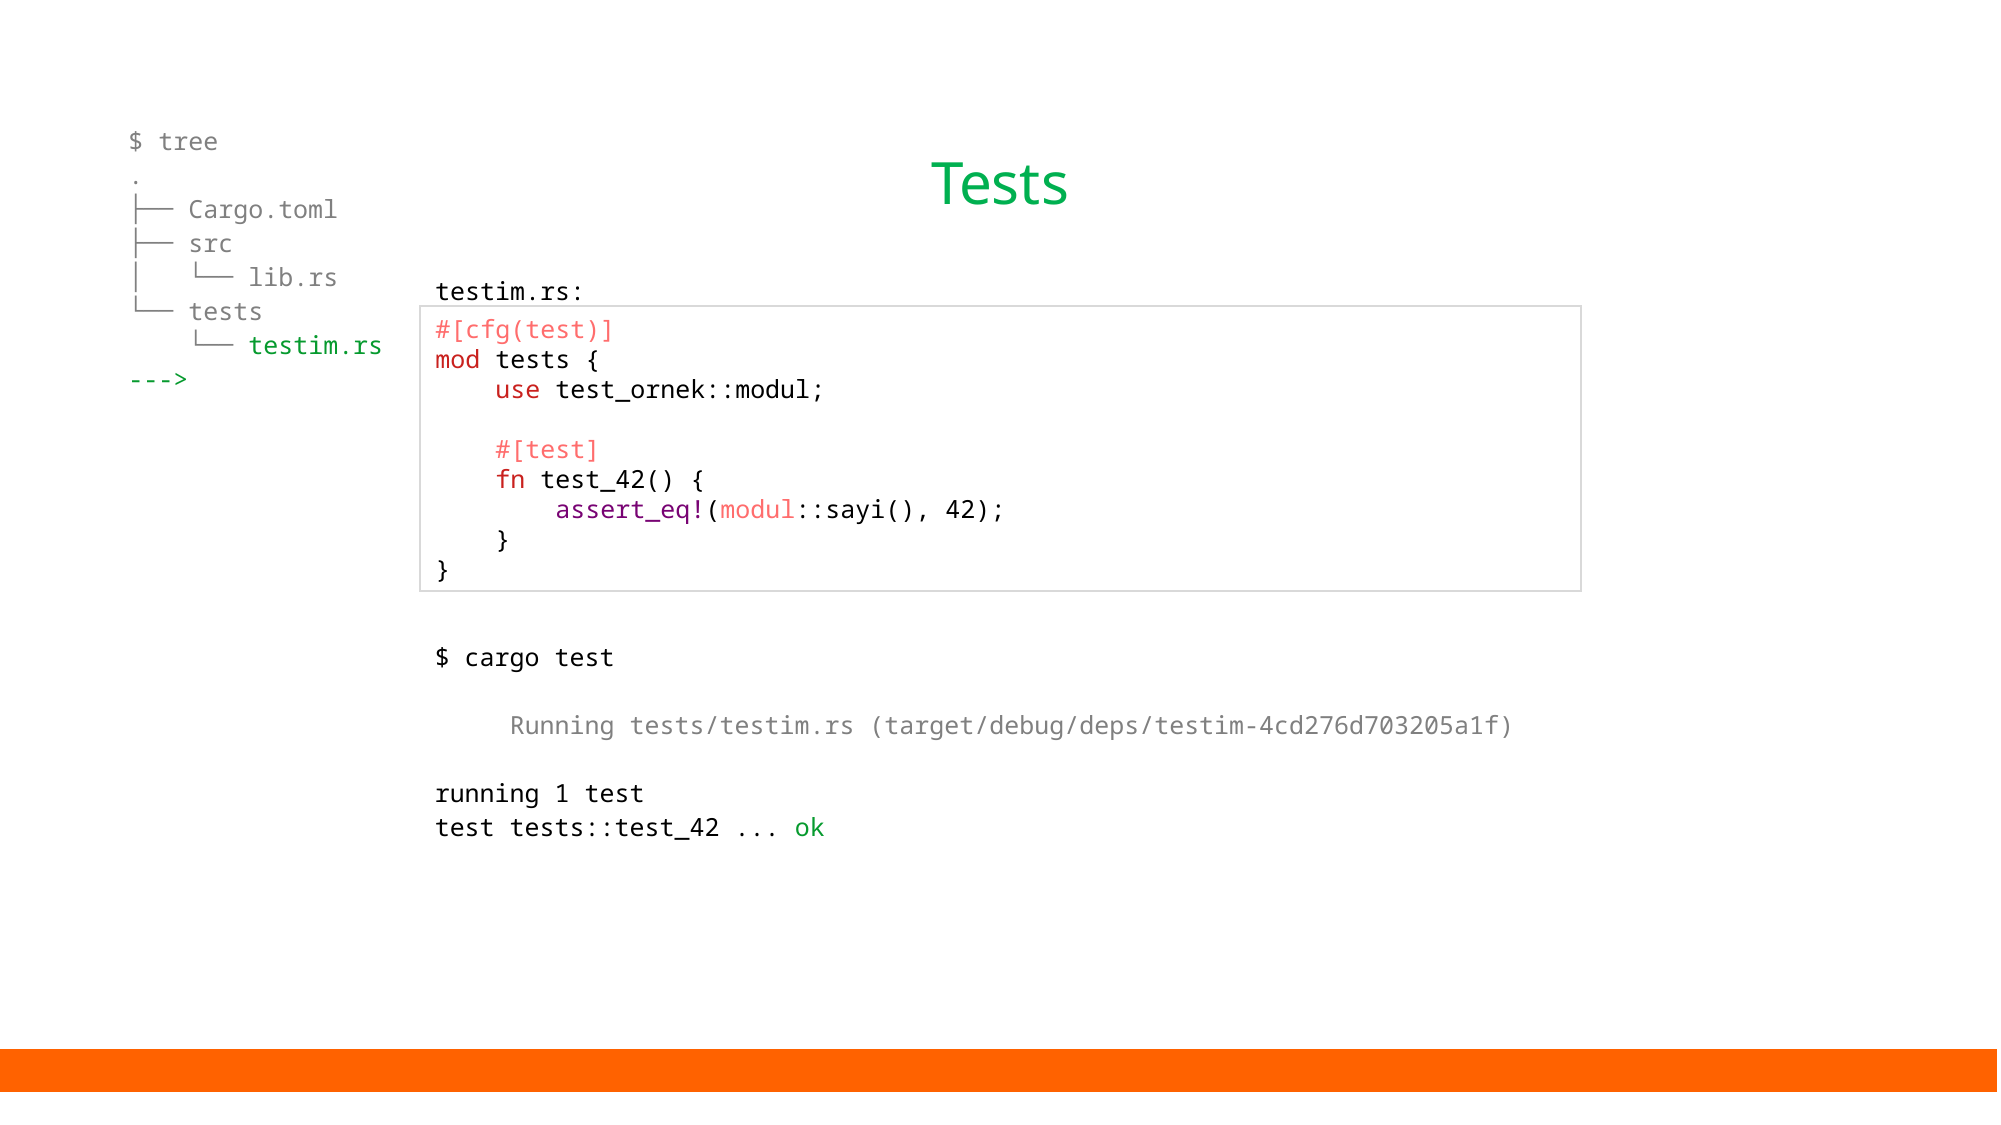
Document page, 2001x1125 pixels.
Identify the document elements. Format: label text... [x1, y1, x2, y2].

text_box $ tree . ├── Cargo.toml ├── src │ └── lib.rs └── tests └── testim.rs ---> [113, 116, 439, 307]
text_box [0, 1049, 1997, 1092]
text_box testim.rs: [439, 266, 601, 307]
text_box #[cfg(test)] mod tests { use test_ornek::modul; #[test] fn test_42() { assert_eq!(modul::sayi(), 42); } } [420, 306, 1581, 591]
list Tests [439, 146, 1580, 237]
text_box $ cargo test Running tests/testim.rs (target/debug/deps/testim-4cd276d703205a1f) running 1 test test tests::test_42 ... ok [419, 632, 1350, 798]
